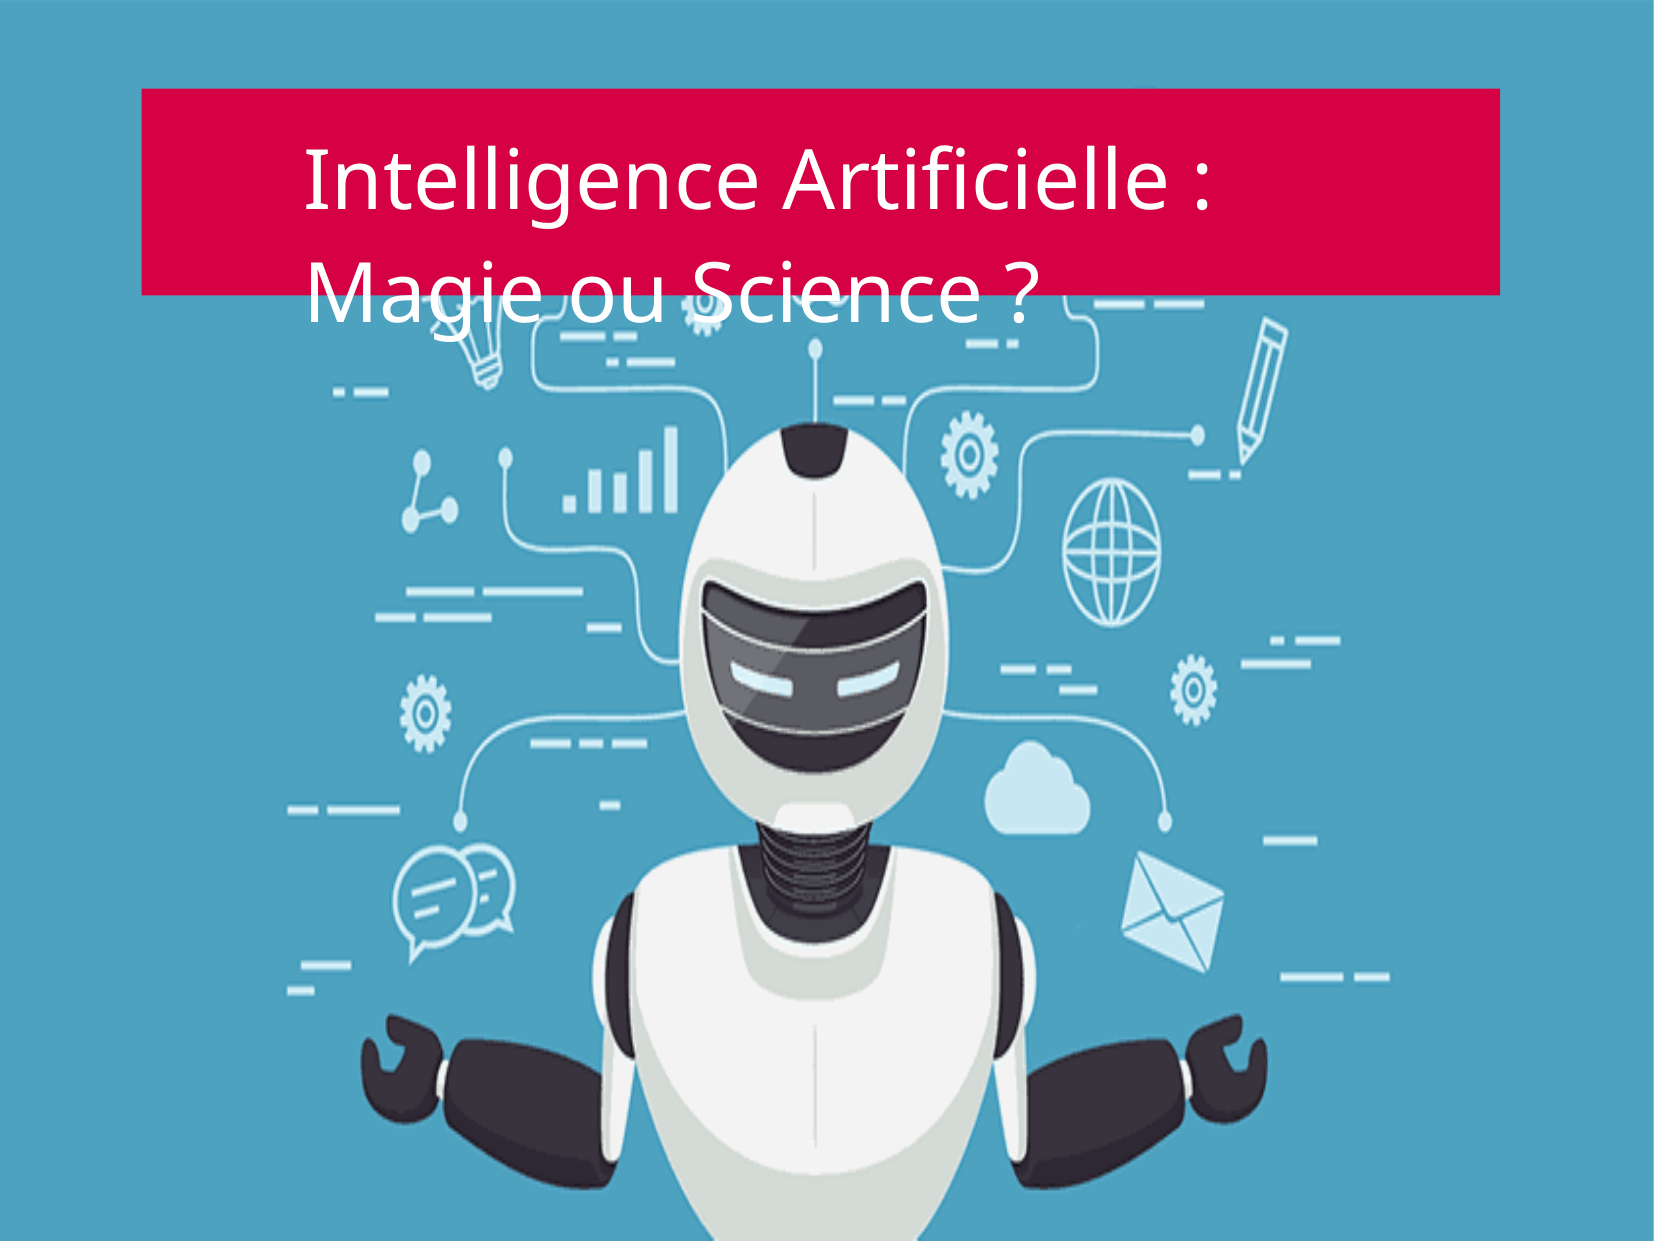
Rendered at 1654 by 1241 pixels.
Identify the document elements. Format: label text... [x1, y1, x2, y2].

title Intelligence Artificielle : Magie ou Science ? [303, 120, 1521, 269]
picture [0, 0, 1654, 1241]
